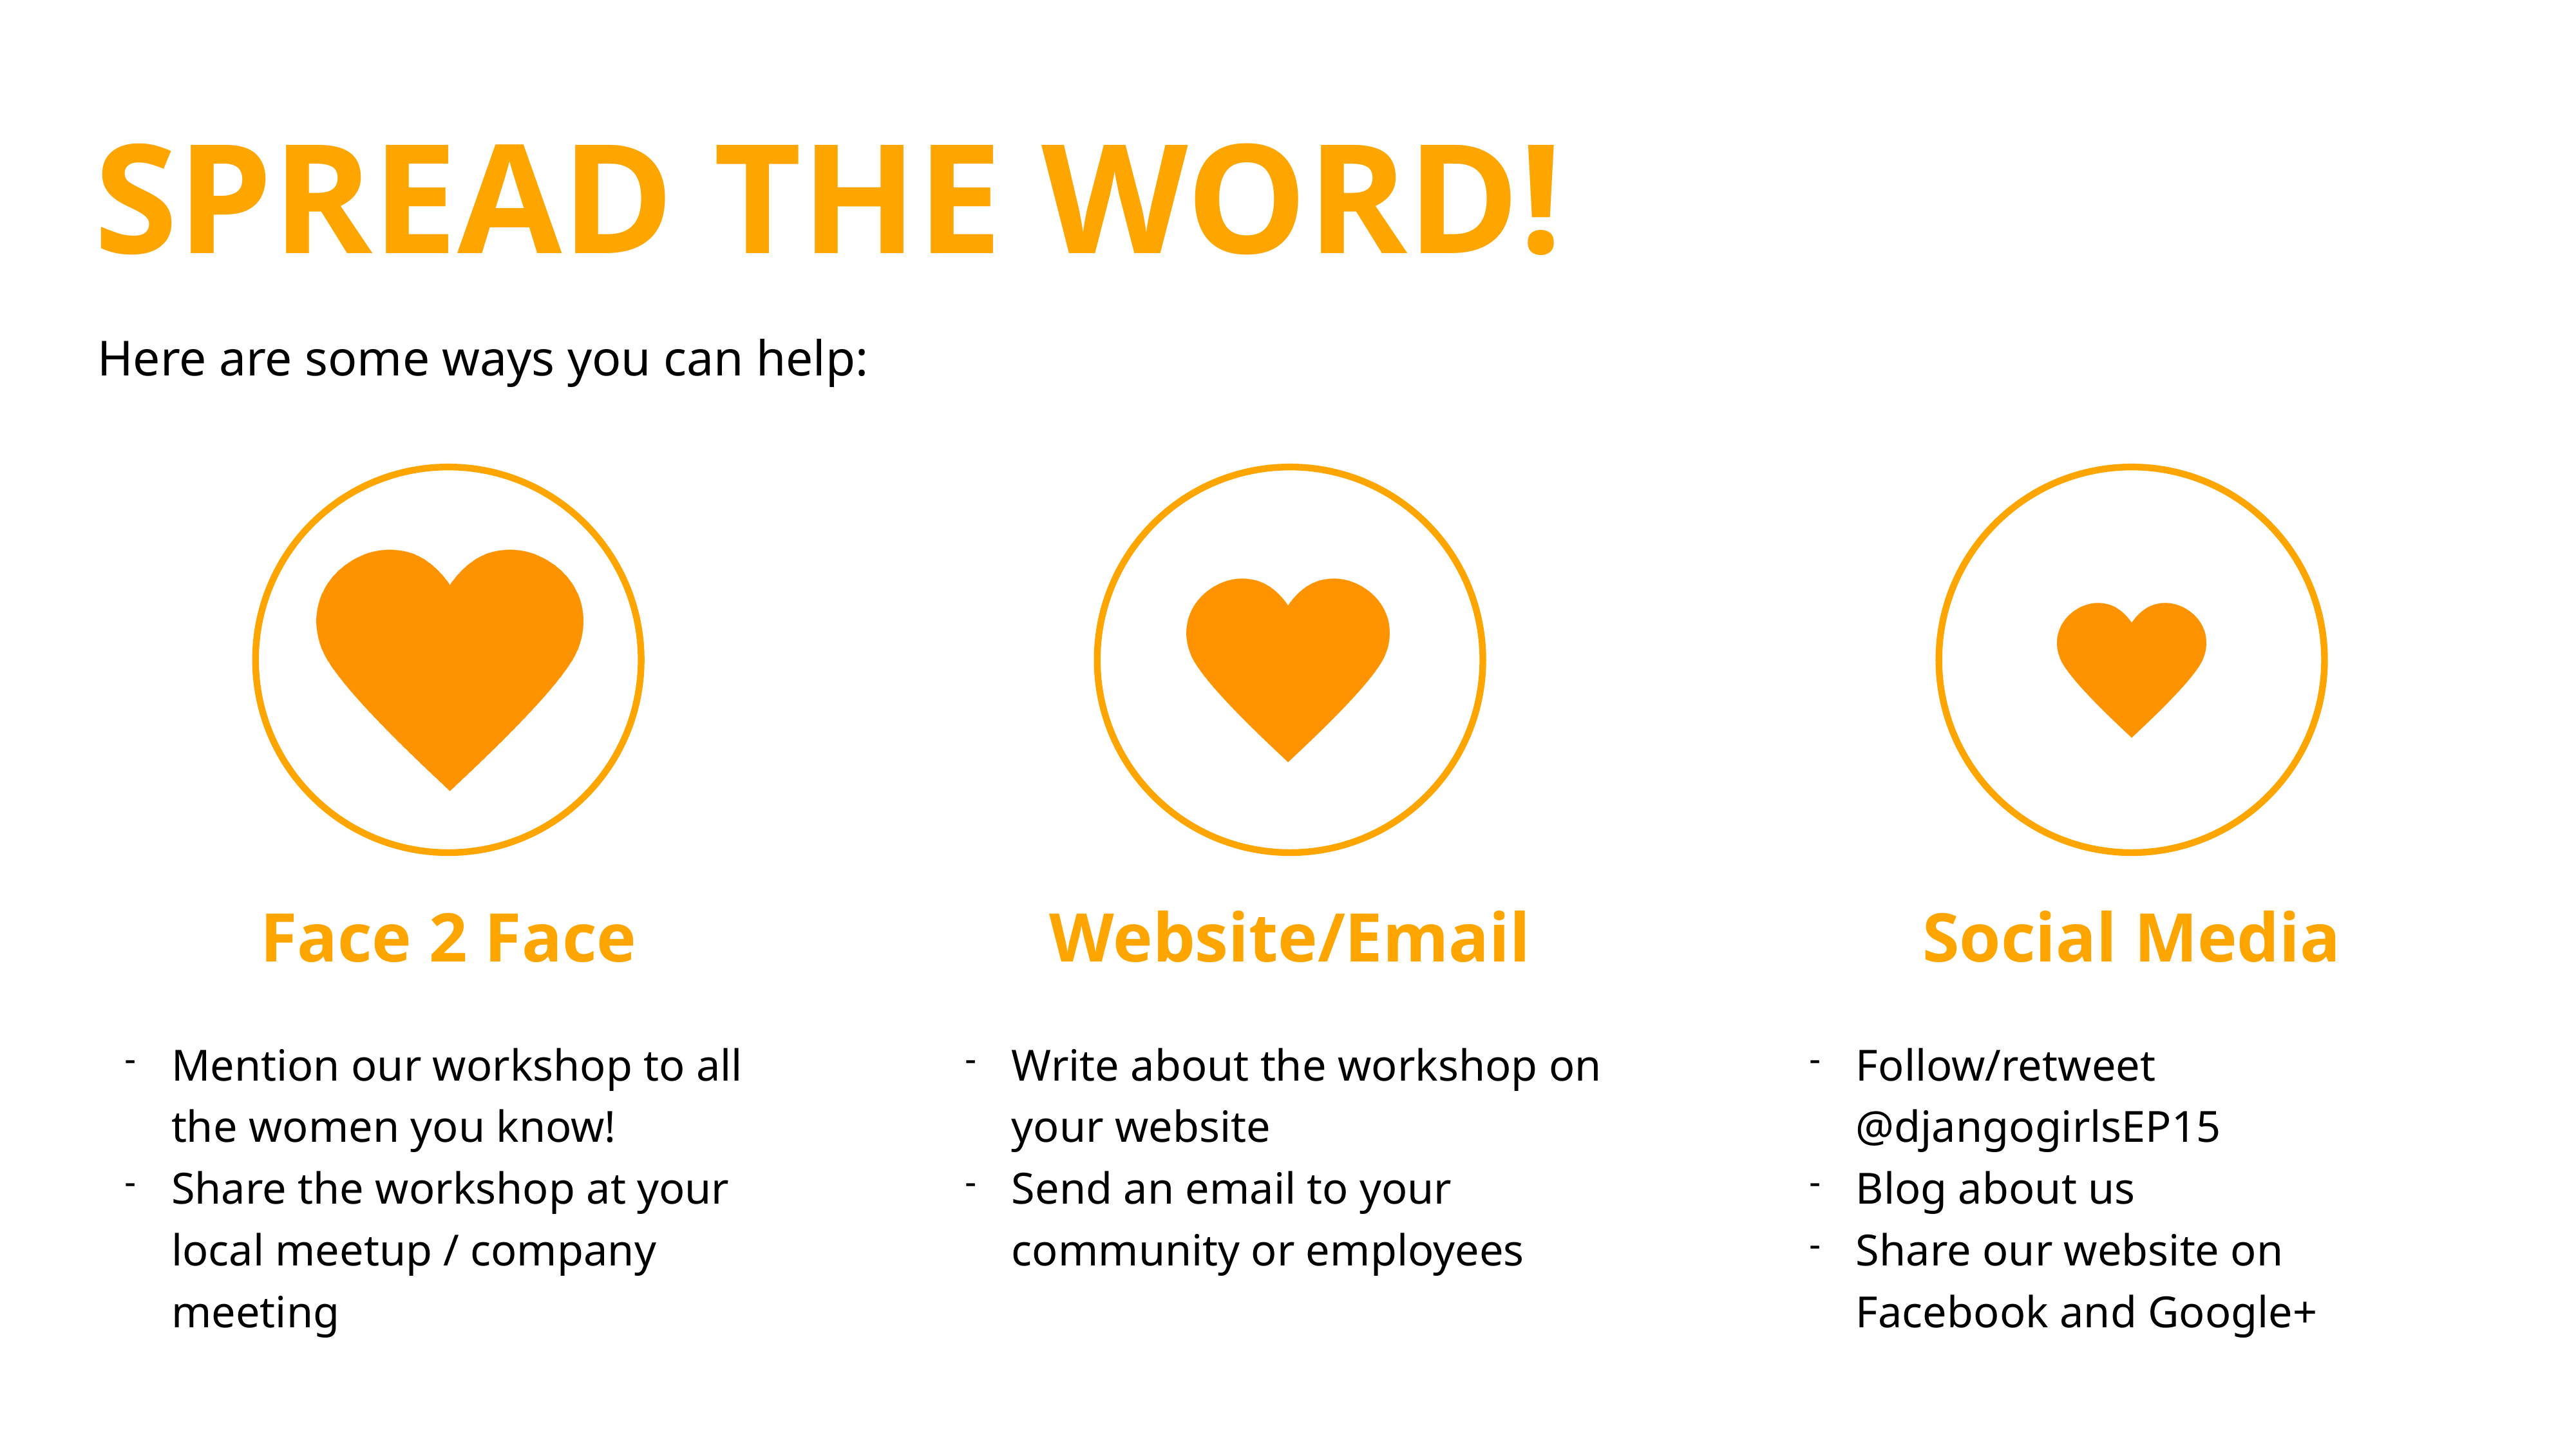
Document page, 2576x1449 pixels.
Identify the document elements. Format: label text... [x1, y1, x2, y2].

title SPREAD THE WORD! [94, 71, 2313, 314]
text_box Face 2 Face [254, 889, 642, 981]
text_box Here are some ways you can help: [92, 322, 1382, 391]
text_box Mention our workshop to all the women you know! Share the workshop at your local meetup / company meeting [124, 1027, 775, 1337]
text_box Website/Email [1044, 889, 1537, 981]
text_box Write about the workshop on your website Send an email to your community or employees [965, 1027, 1615, 1275]
picture [1186, 578, 1390, 762]
text_box Social Media [1917, 889, 2347, 981]
picture [316, 549, 583, 791]
text_box Follow/retweet @djangogirlsEP15 Blog about us Share our website on Facebook and Google+ [1809, 1027, 2459, 1337]
picture [2057, 603, 2206, 738]
